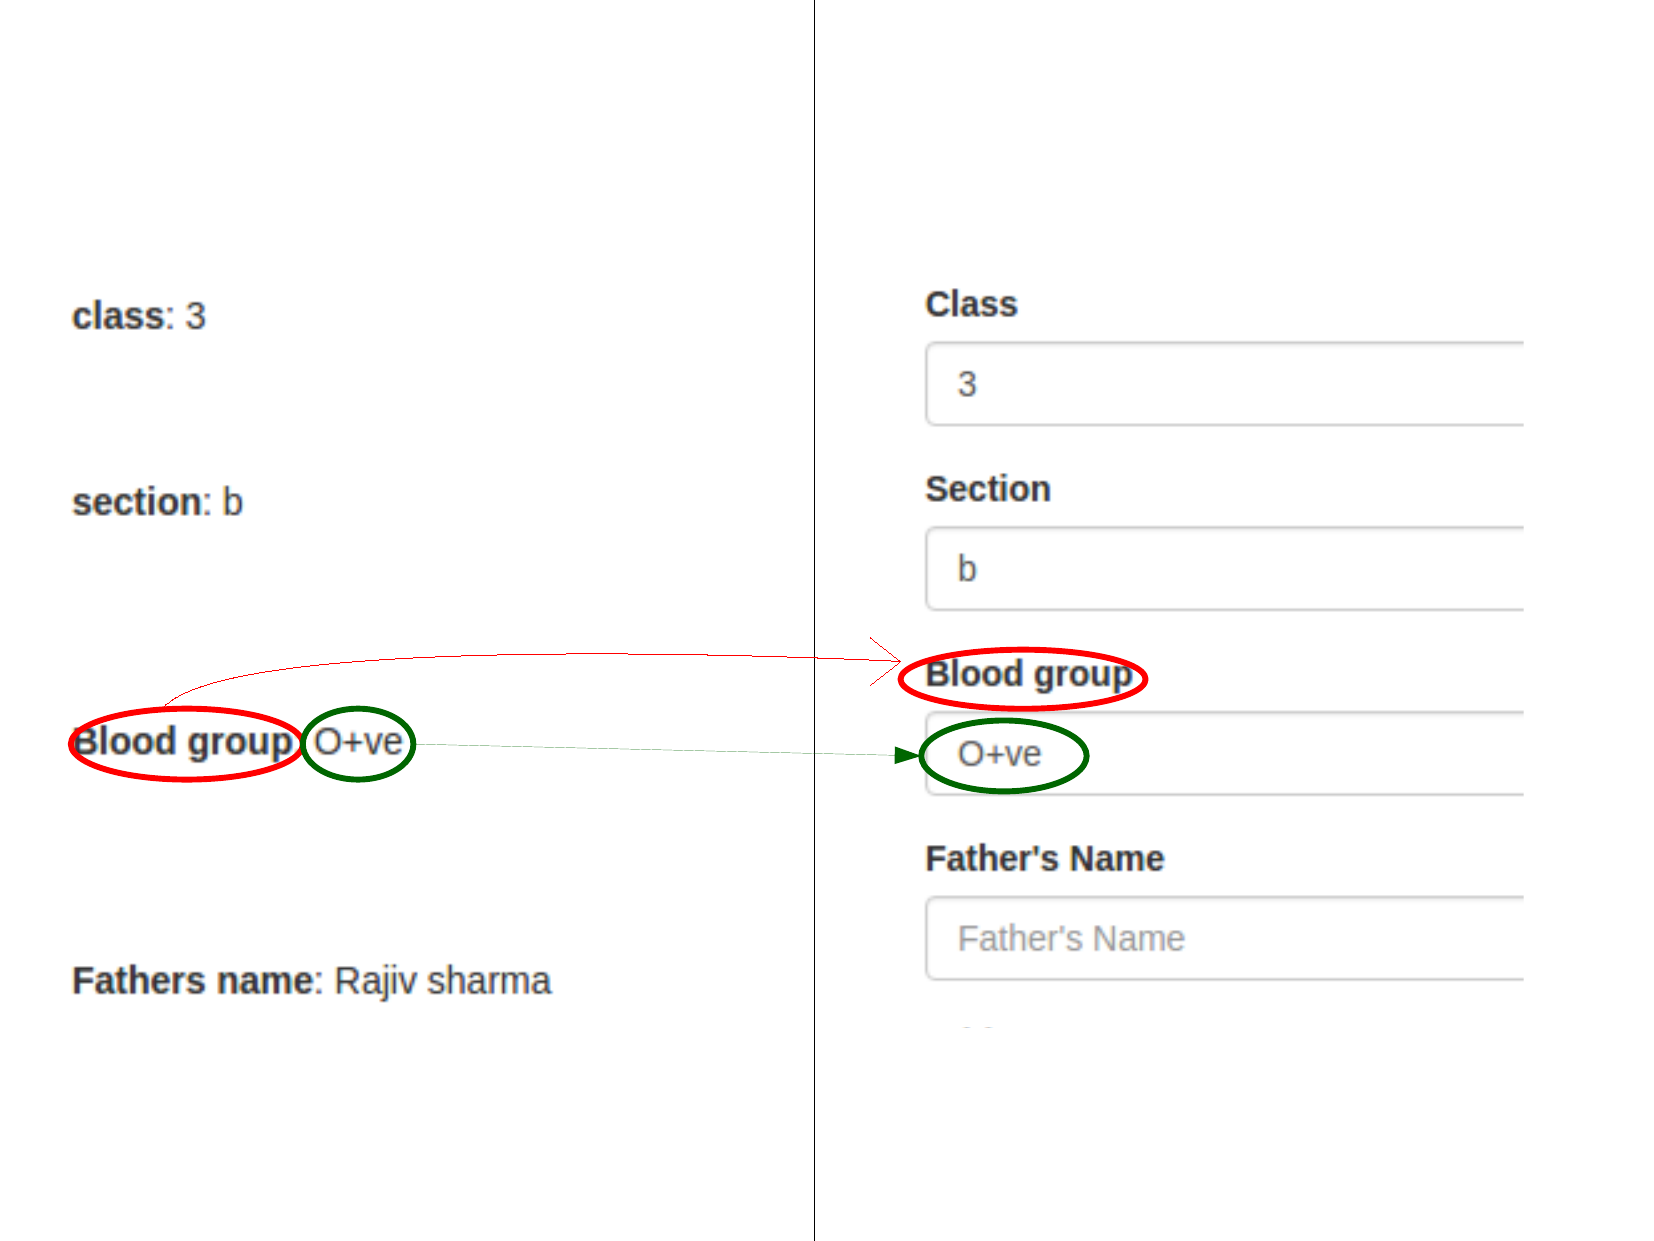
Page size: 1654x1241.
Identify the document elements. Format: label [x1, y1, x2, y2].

text_box [70, 708, 414, 780]
picture [887, 248, 1524, 1028]
text_box [921, 720, 1087, 792]
picture [47, 283, 610, 1025]
text_box [900, 649, 1146, 709]
